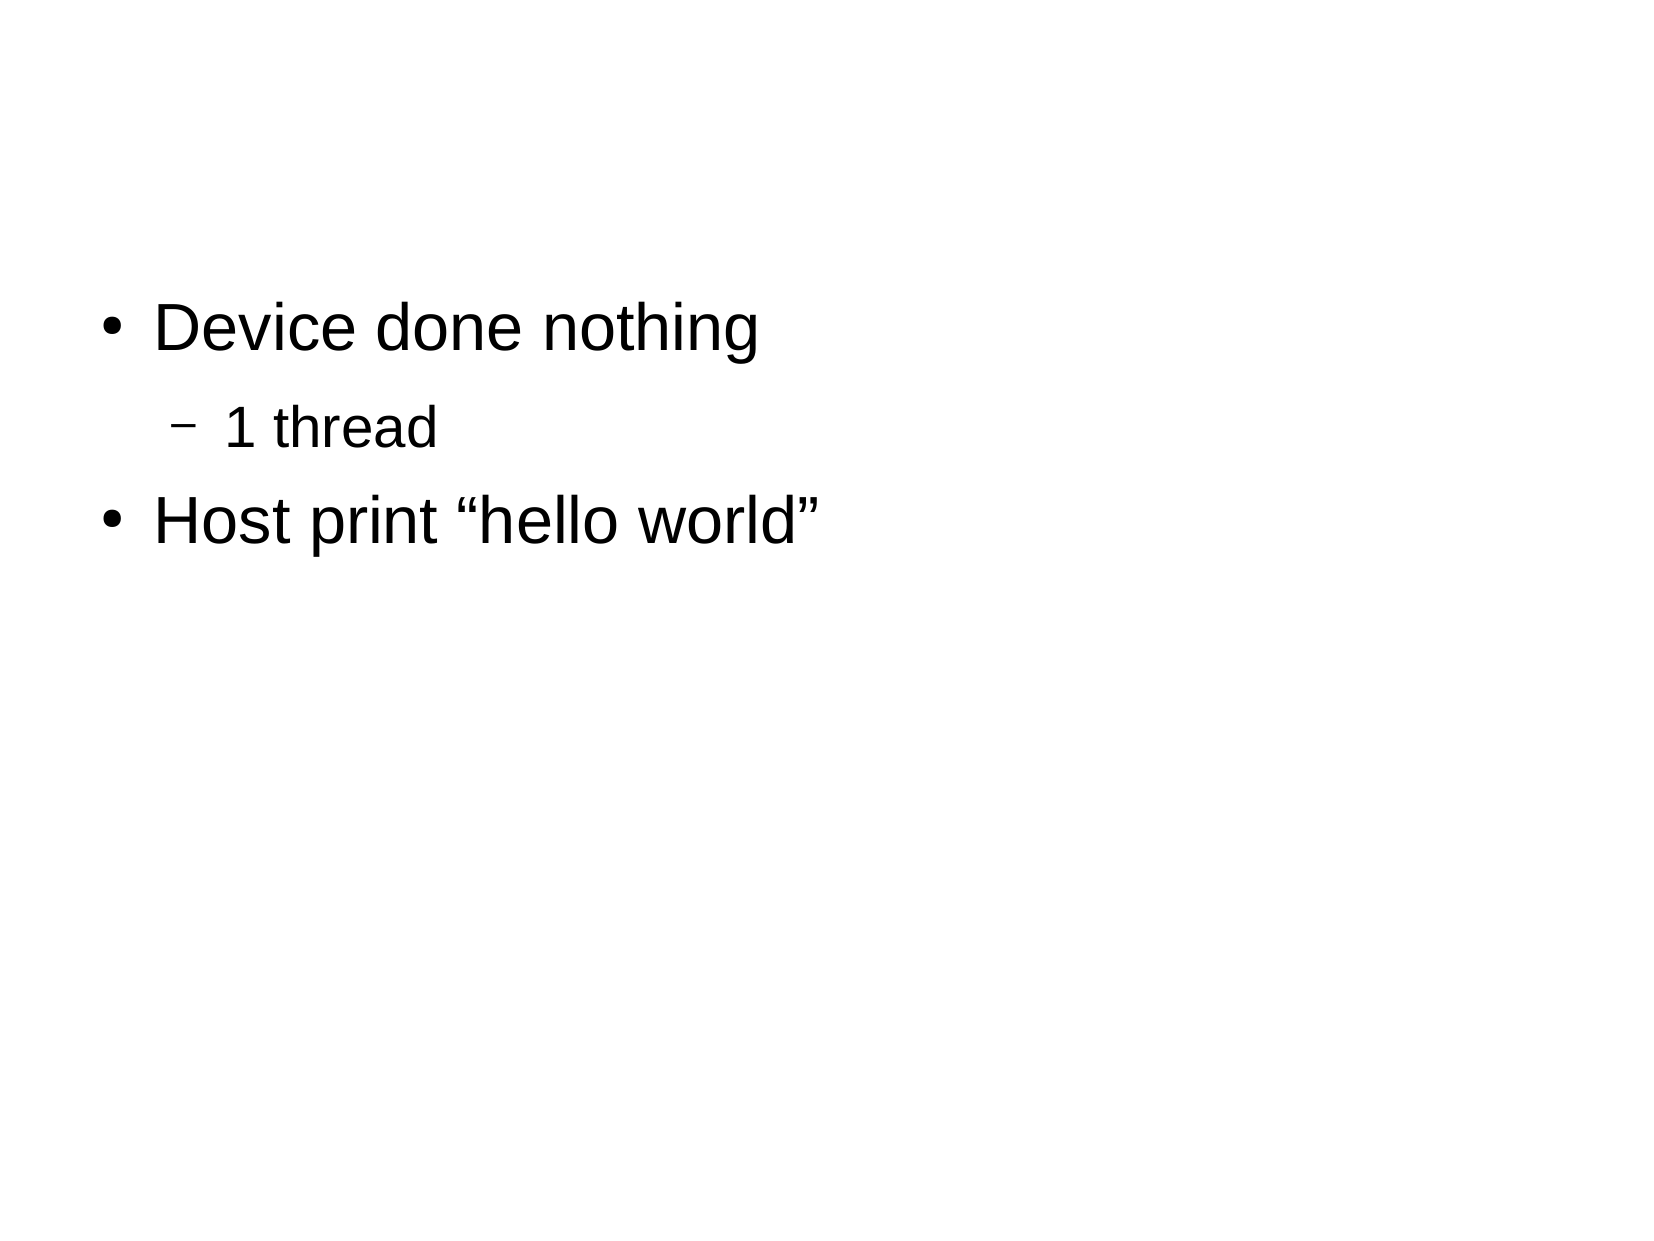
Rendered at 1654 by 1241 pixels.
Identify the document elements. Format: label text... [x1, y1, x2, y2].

list Device done nothing 1 thread Host print “hello world” [82, 290, 1571, 1010]
